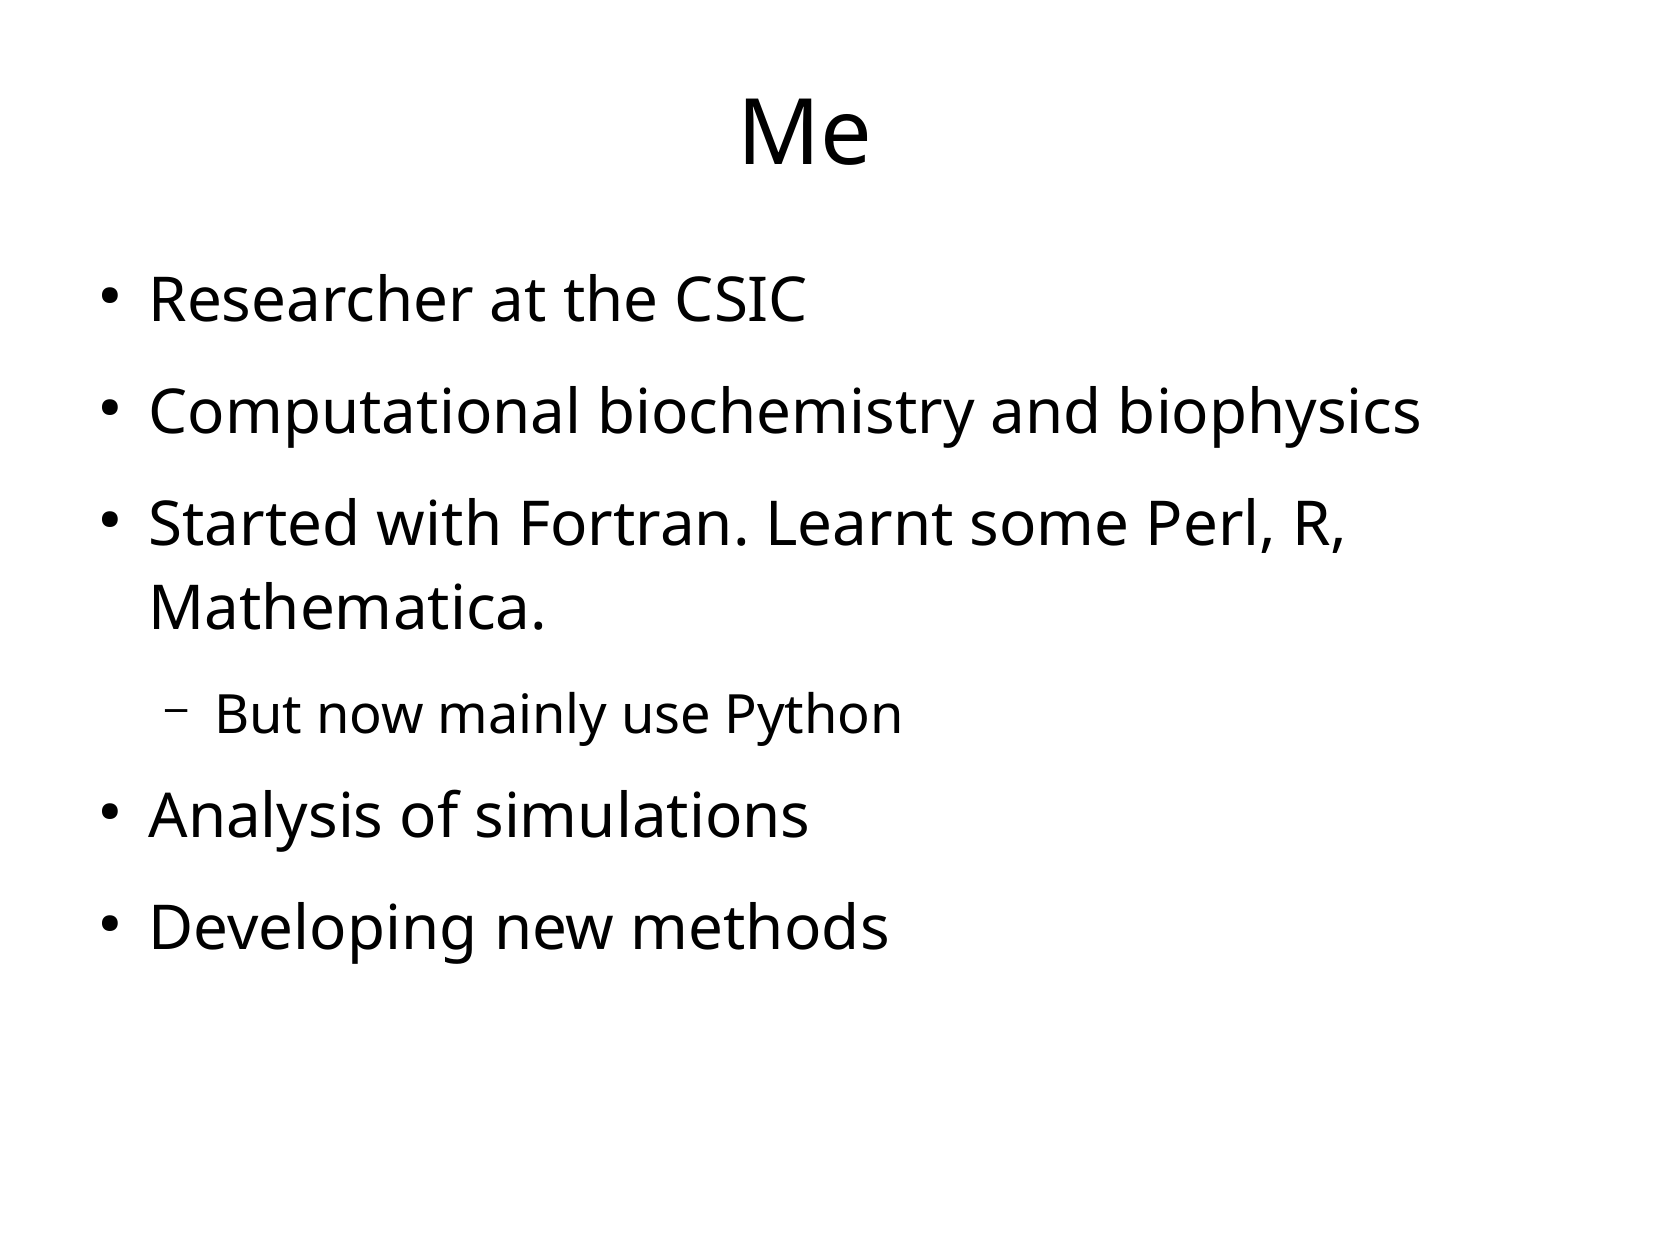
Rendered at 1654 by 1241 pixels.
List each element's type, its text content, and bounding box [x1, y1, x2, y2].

list Researcher at the CSIC Computational biochemistry and biophysics Started with Fortran. Learnt some Perl, R, Mathematica. But now mainly use Python Analysis of simulations Developing new methods [82, 255, 1538, 975]
title Me [79, 25, 1531, 233]
